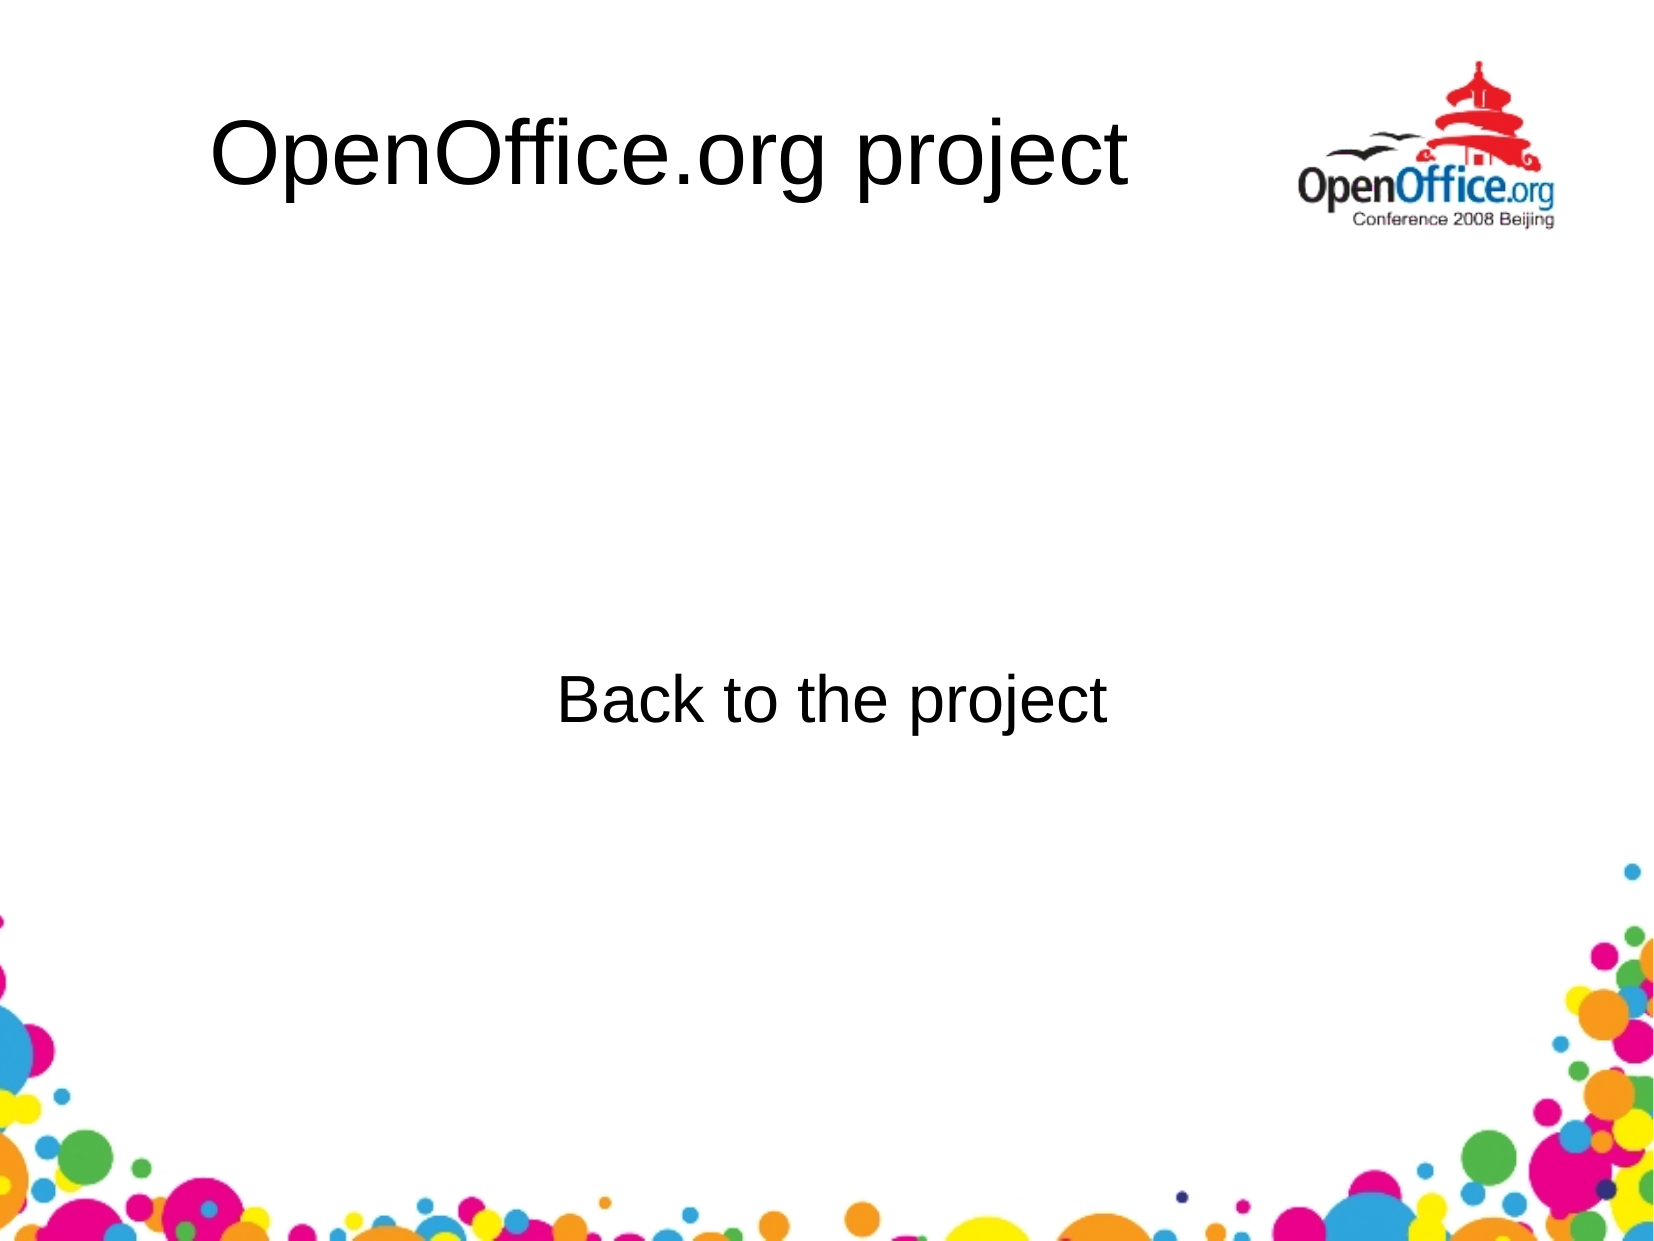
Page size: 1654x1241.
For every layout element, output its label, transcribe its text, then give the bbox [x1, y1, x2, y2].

picture [1285, 51, 1569, 250]
title OpenOffice.org project [82, 49, 1258, 257]
picture [0, 810, 1654, 1241]
subtitle Back to the project [88, 290, 1577, 1109]
